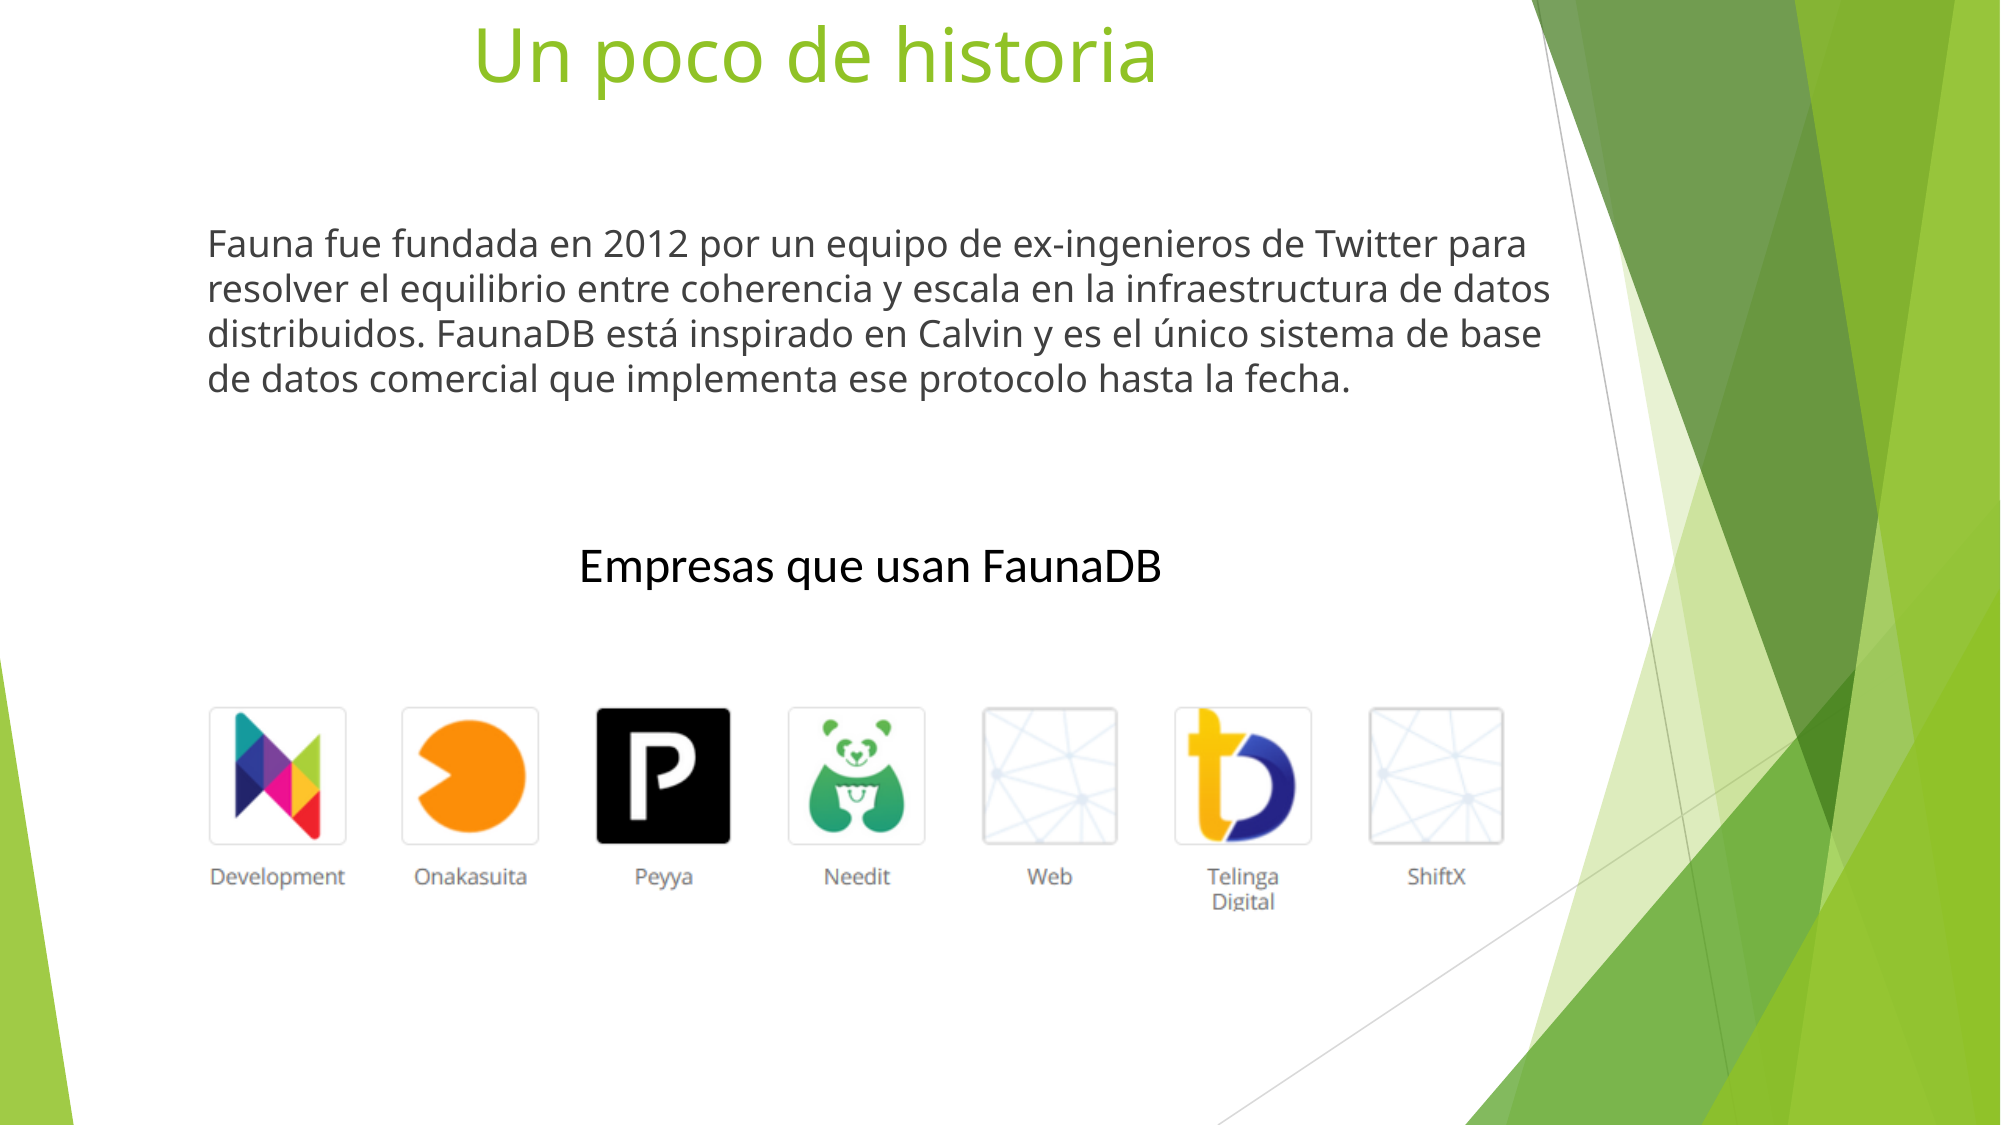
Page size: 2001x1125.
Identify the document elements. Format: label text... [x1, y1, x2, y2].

title Un poco de historia [111, 0, 1522, 134]
text_box Empresas que usan FaunaDB [564, 524, 1230, 601]
list Fauna fue fundada en 2012 por un equipo de ex-ingenieros de Twitter para resolver el equilibrio entre coherencia y escala en la infraestructura de datos distribuidos. FaunaDB está inspirado en Calvin y es el único sistema de base de datos comercial que implementa ese protocolo hasta la fecha. [192, 212, 1603, 421]
picture [192, 671, 1522, 913]
